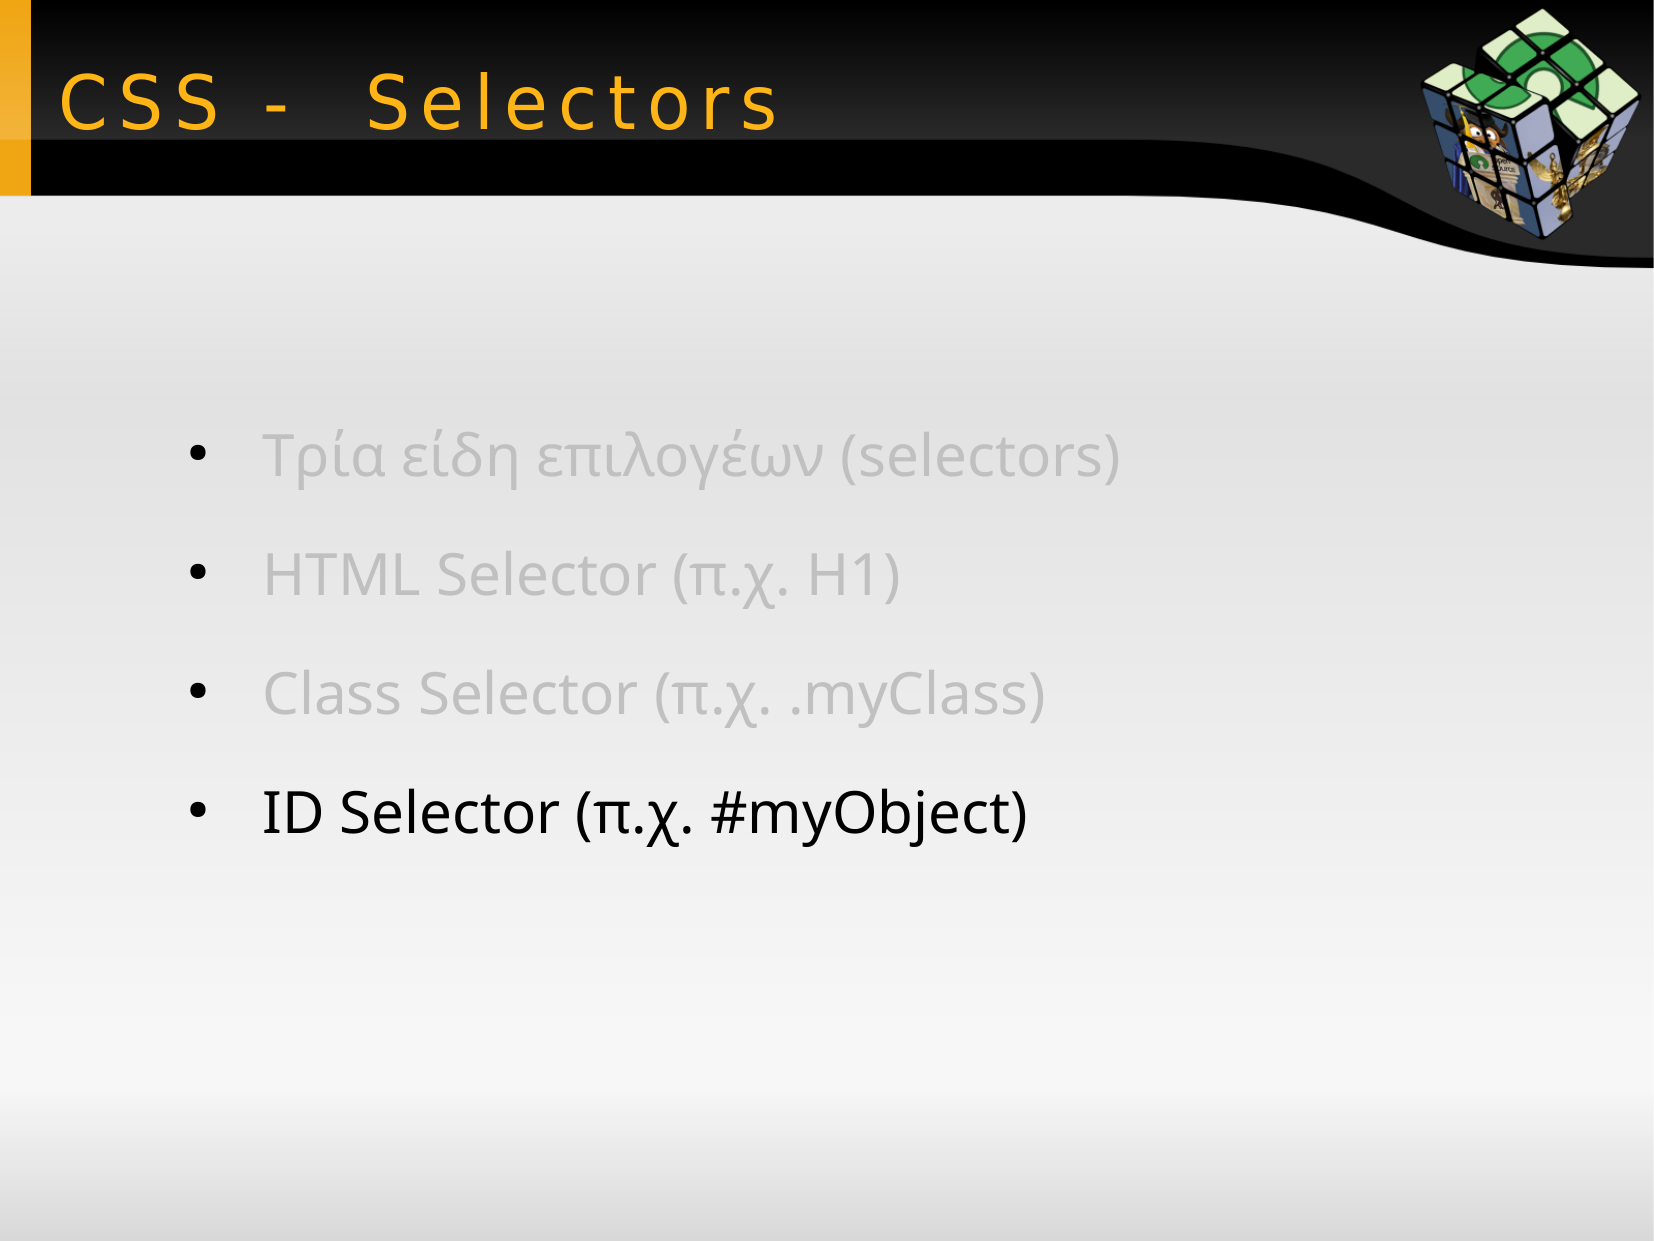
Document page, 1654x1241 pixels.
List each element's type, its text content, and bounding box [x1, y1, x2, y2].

picture [0, 0, 1654, 1241]
subtitle Τρία είδη επιλογέων (selectors) HTML Selector (π.χ. H1) Class Selector (π.χ. .myClass) ID Selector (π.χ. #myObject) [187, 375, 1534, 1080]
title CSS - Selectors [59, 29, 1270, 178]
